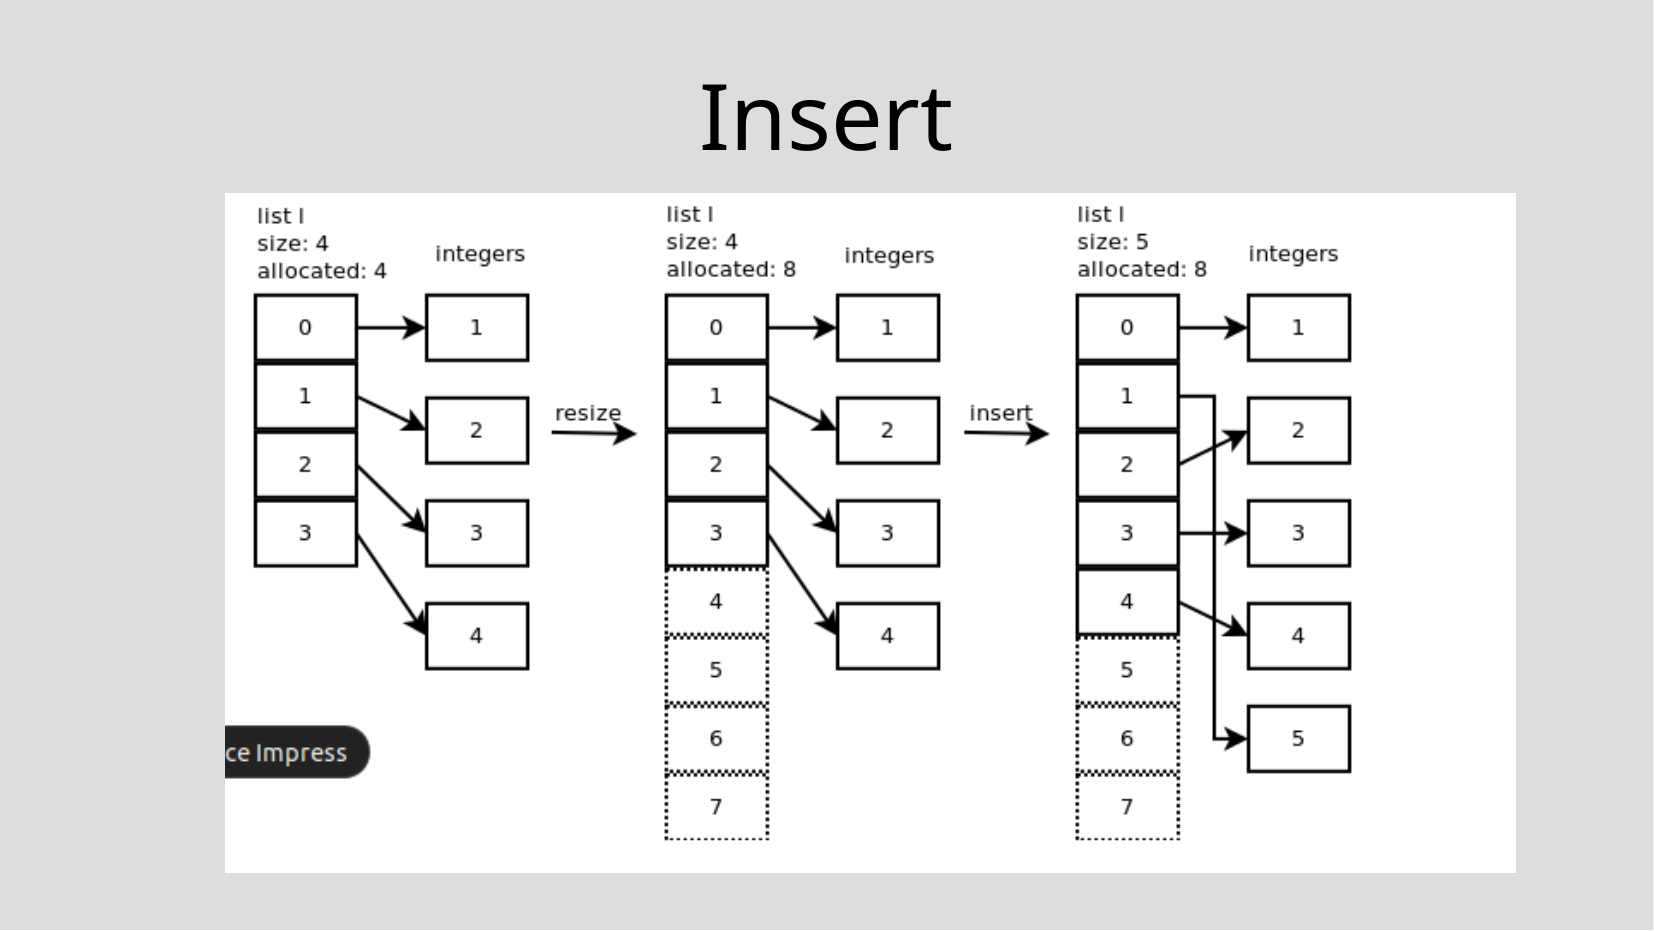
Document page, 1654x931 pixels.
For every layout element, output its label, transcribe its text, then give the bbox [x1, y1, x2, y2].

title Insert [82, 37, 1571, 193]
picture [225, 193, 1516, 874]
